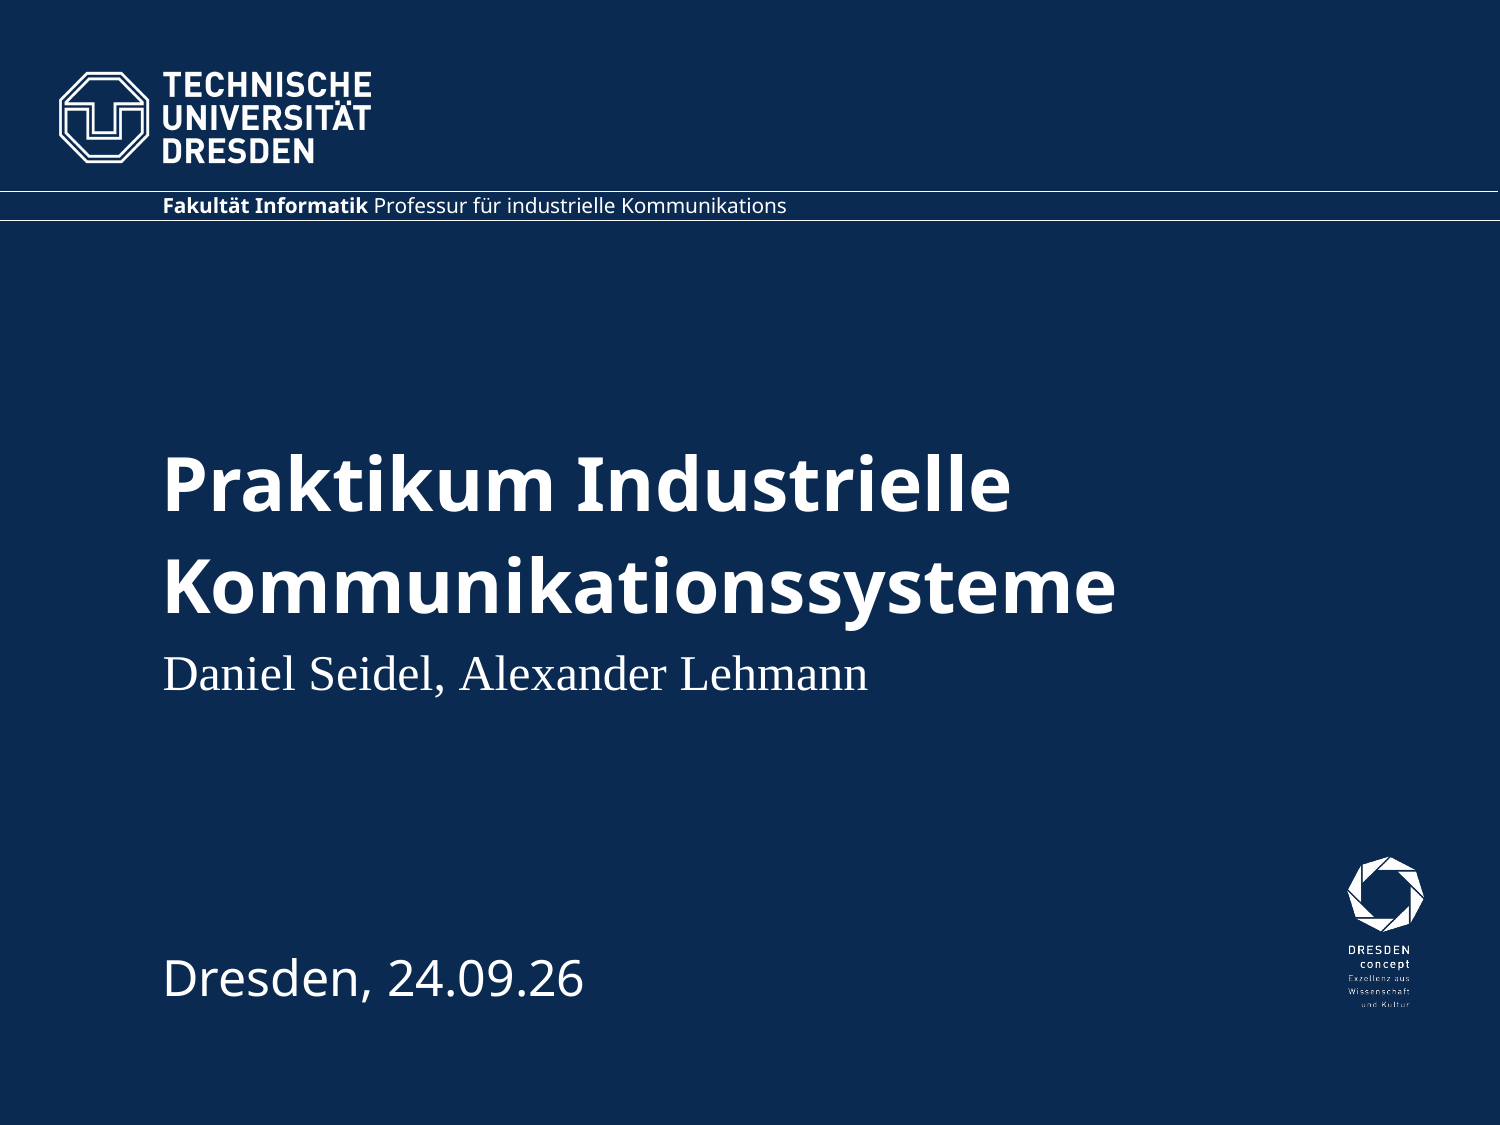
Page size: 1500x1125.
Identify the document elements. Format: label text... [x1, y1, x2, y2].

picture [1347, 856, 1424, 1007]
picture [58, 71, 371, 164]
title Praktikum Industrielle Kommunikationssysteme [161, 442, 1393, 633]
subtitle Dresden, 17.07.15 [162, 924, 1388, 1038]
text_box Fakultät Informatik Professur für industrielle Kommunikations [162, 196, 1388, 222]
text_box Daniel Seidel, Alexander Lehmann [147, 638, 975, 709]
